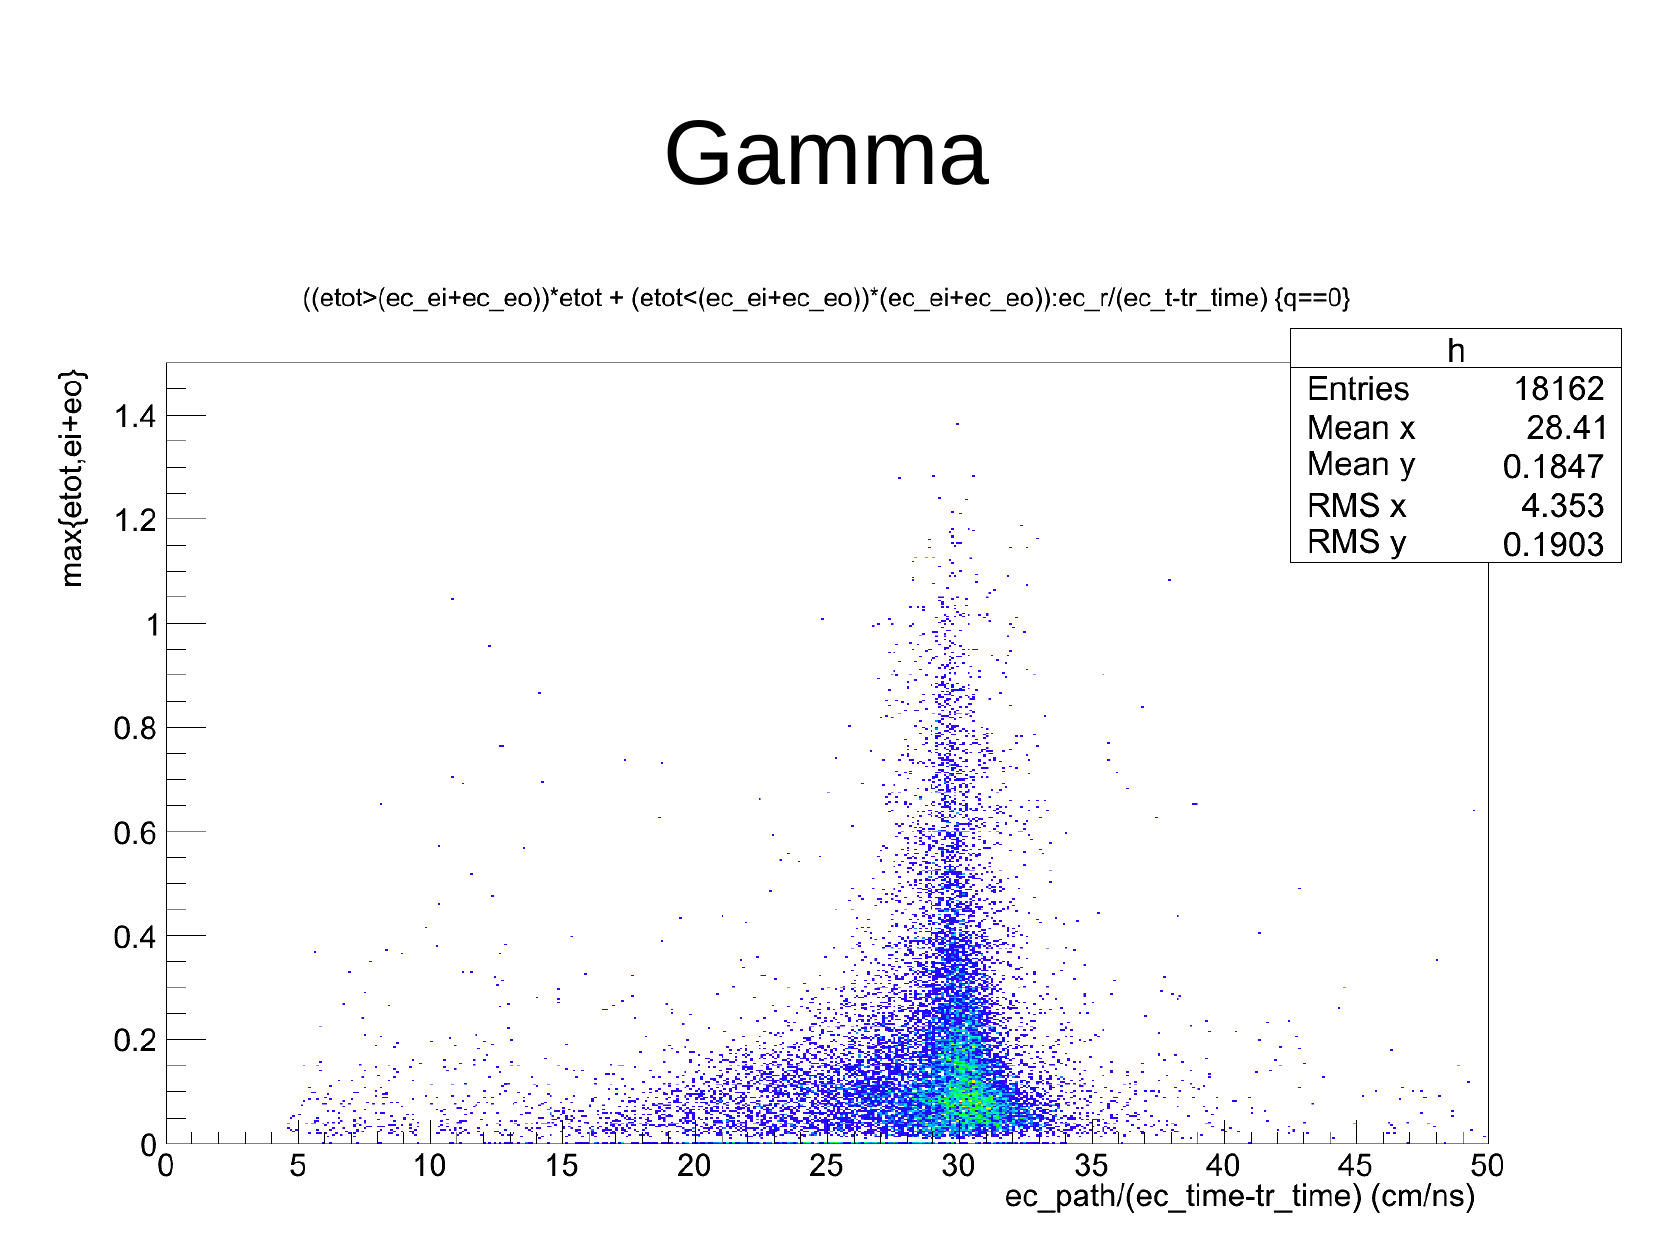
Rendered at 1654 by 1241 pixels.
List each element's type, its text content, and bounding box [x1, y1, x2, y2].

title Gamma [82, 49, 1571, 257]
picture [0, 265, 1654, 1241]
